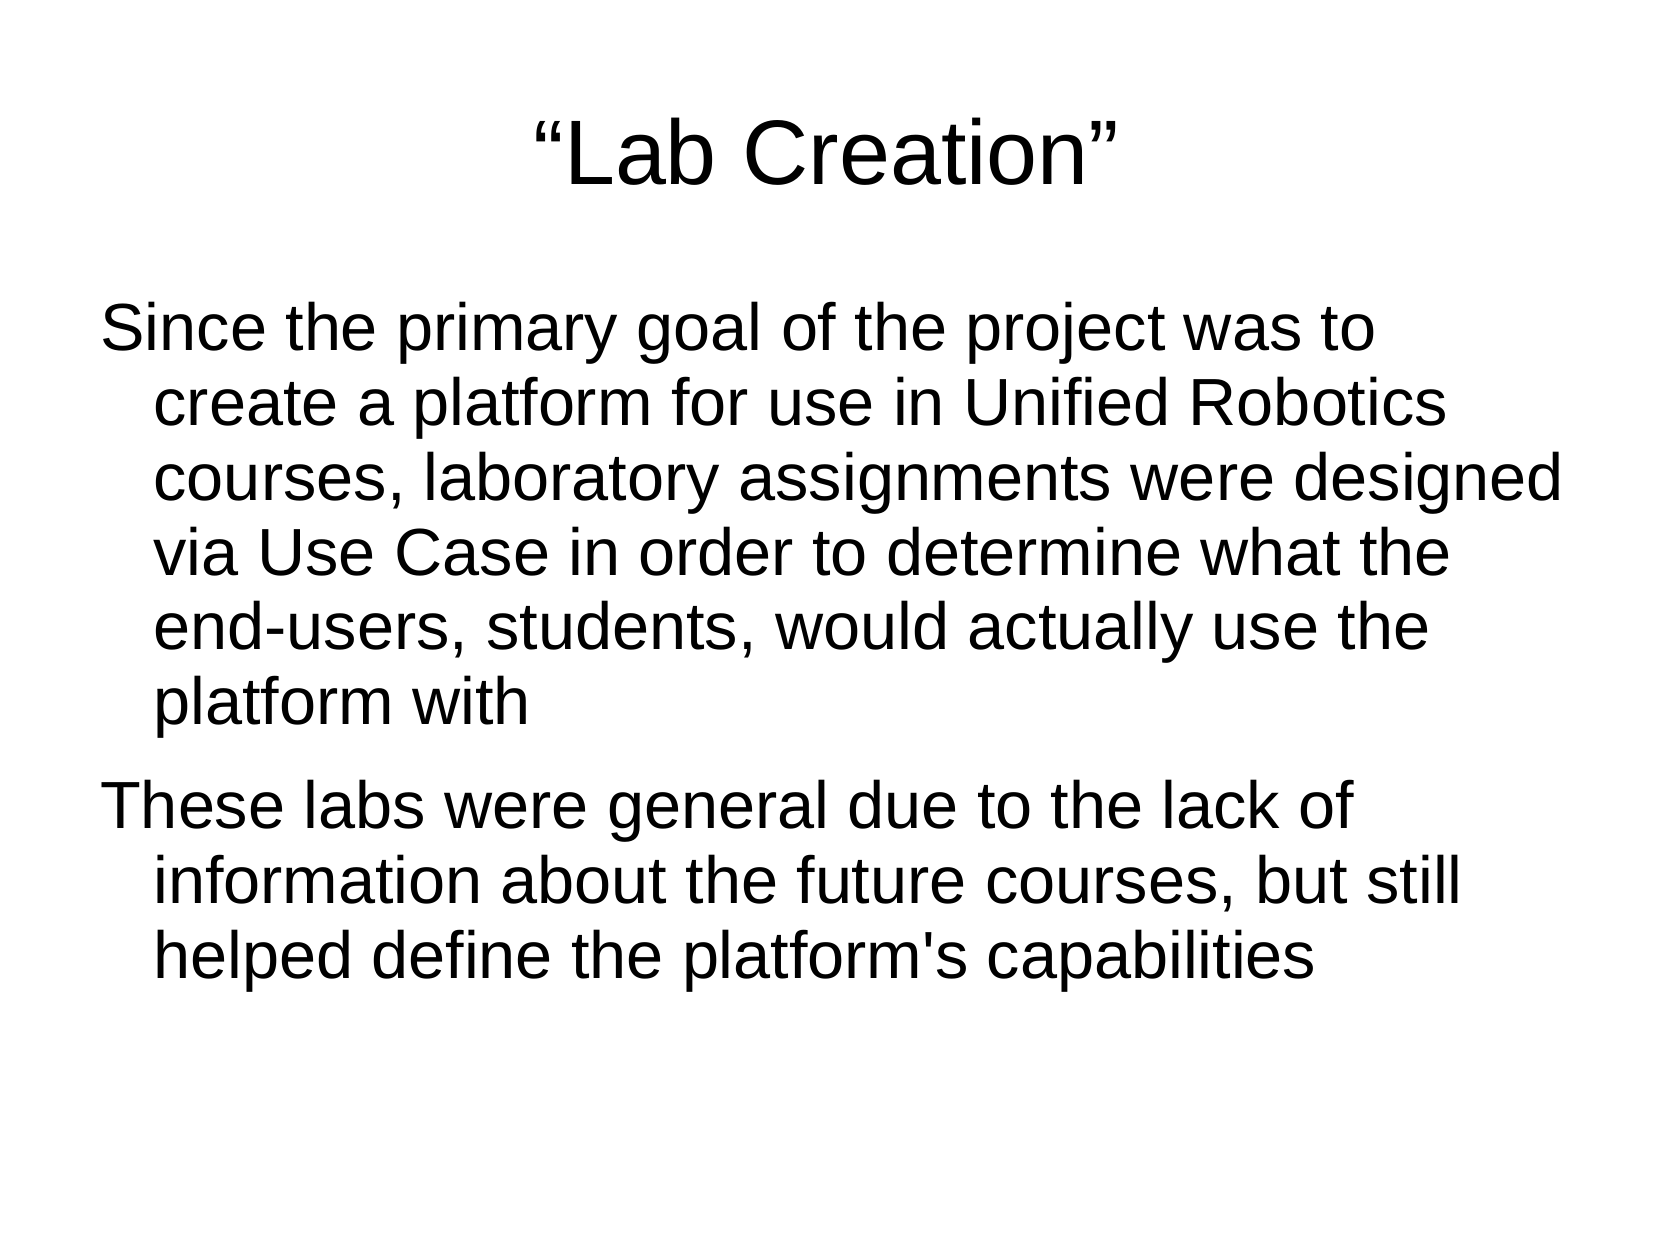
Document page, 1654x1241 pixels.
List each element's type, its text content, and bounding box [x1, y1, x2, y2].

list Since the primary goal of the project was to create a platform for use in Unified Robotics courses, laboratory assignments were designed via Use Case in order to determine what the end-users, students, would actually use the platform with These labs were general due to the lack of information about the future courses, but still helped define the platform's capabilities [82, 290, 1571, 1094]
title “Lab Creation” [82, 56, 1571, 250]
